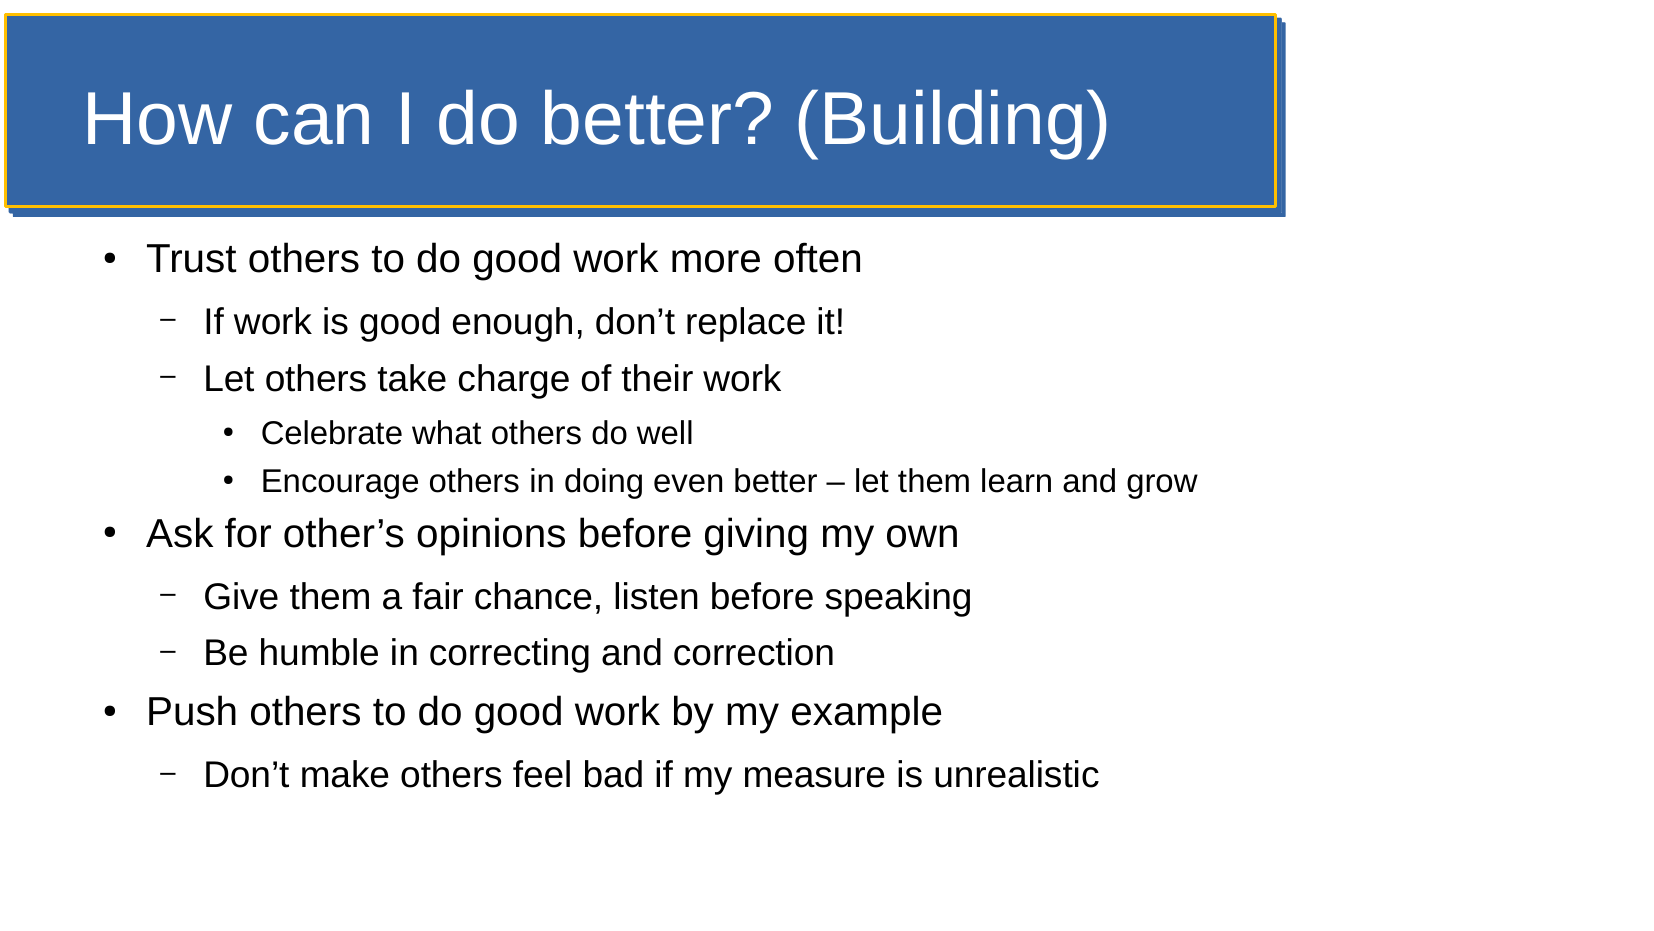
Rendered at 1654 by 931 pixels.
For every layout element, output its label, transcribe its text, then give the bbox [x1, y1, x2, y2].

title How can I do better? (Building) [82, 44, 1235, 192]
list Trust others to do good work more often If work is good enough, don’t replace it! Let others take charge of their work Celebrate what others do well Encourage others in doing even better – let them learn and grow Ask for other’s opinions before giving my own Give them a fair chance, listen before speaking Be humble in correcting and correction Push others to do good work by my example Don’t make others feel bad if my measure is unrealistic [88, 236, 1565, 798]
